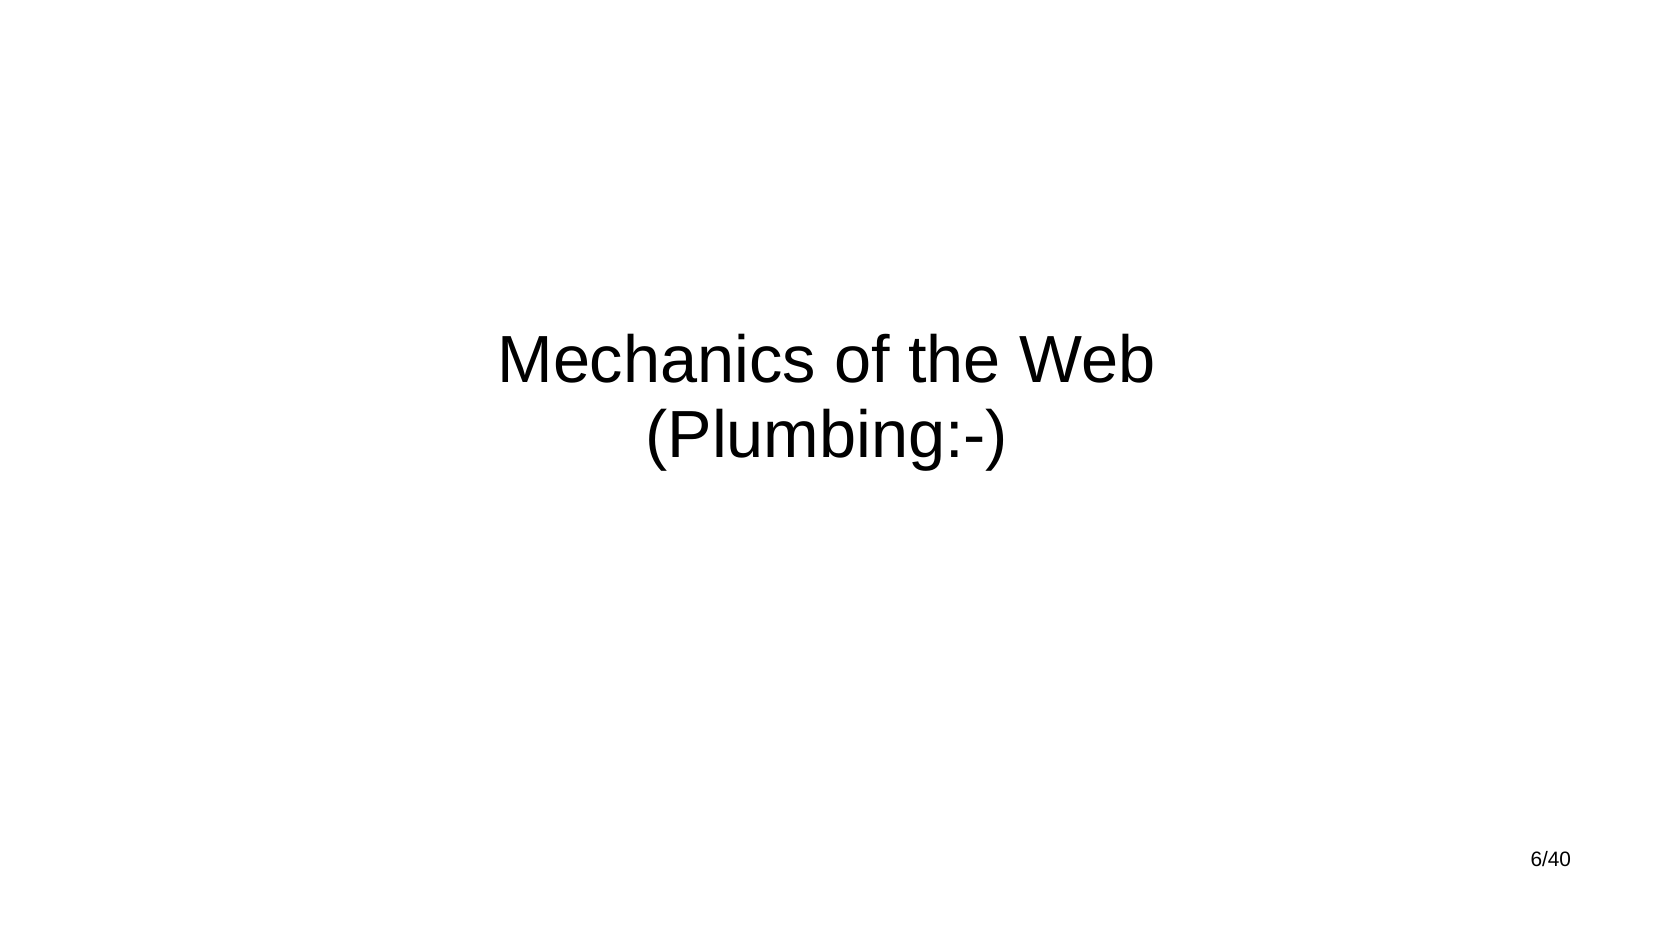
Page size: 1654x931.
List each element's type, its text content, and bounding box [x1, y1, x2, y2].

subtitle Mechanics of the Web (Plumbing:-) [82, 37, 1571, 757]
